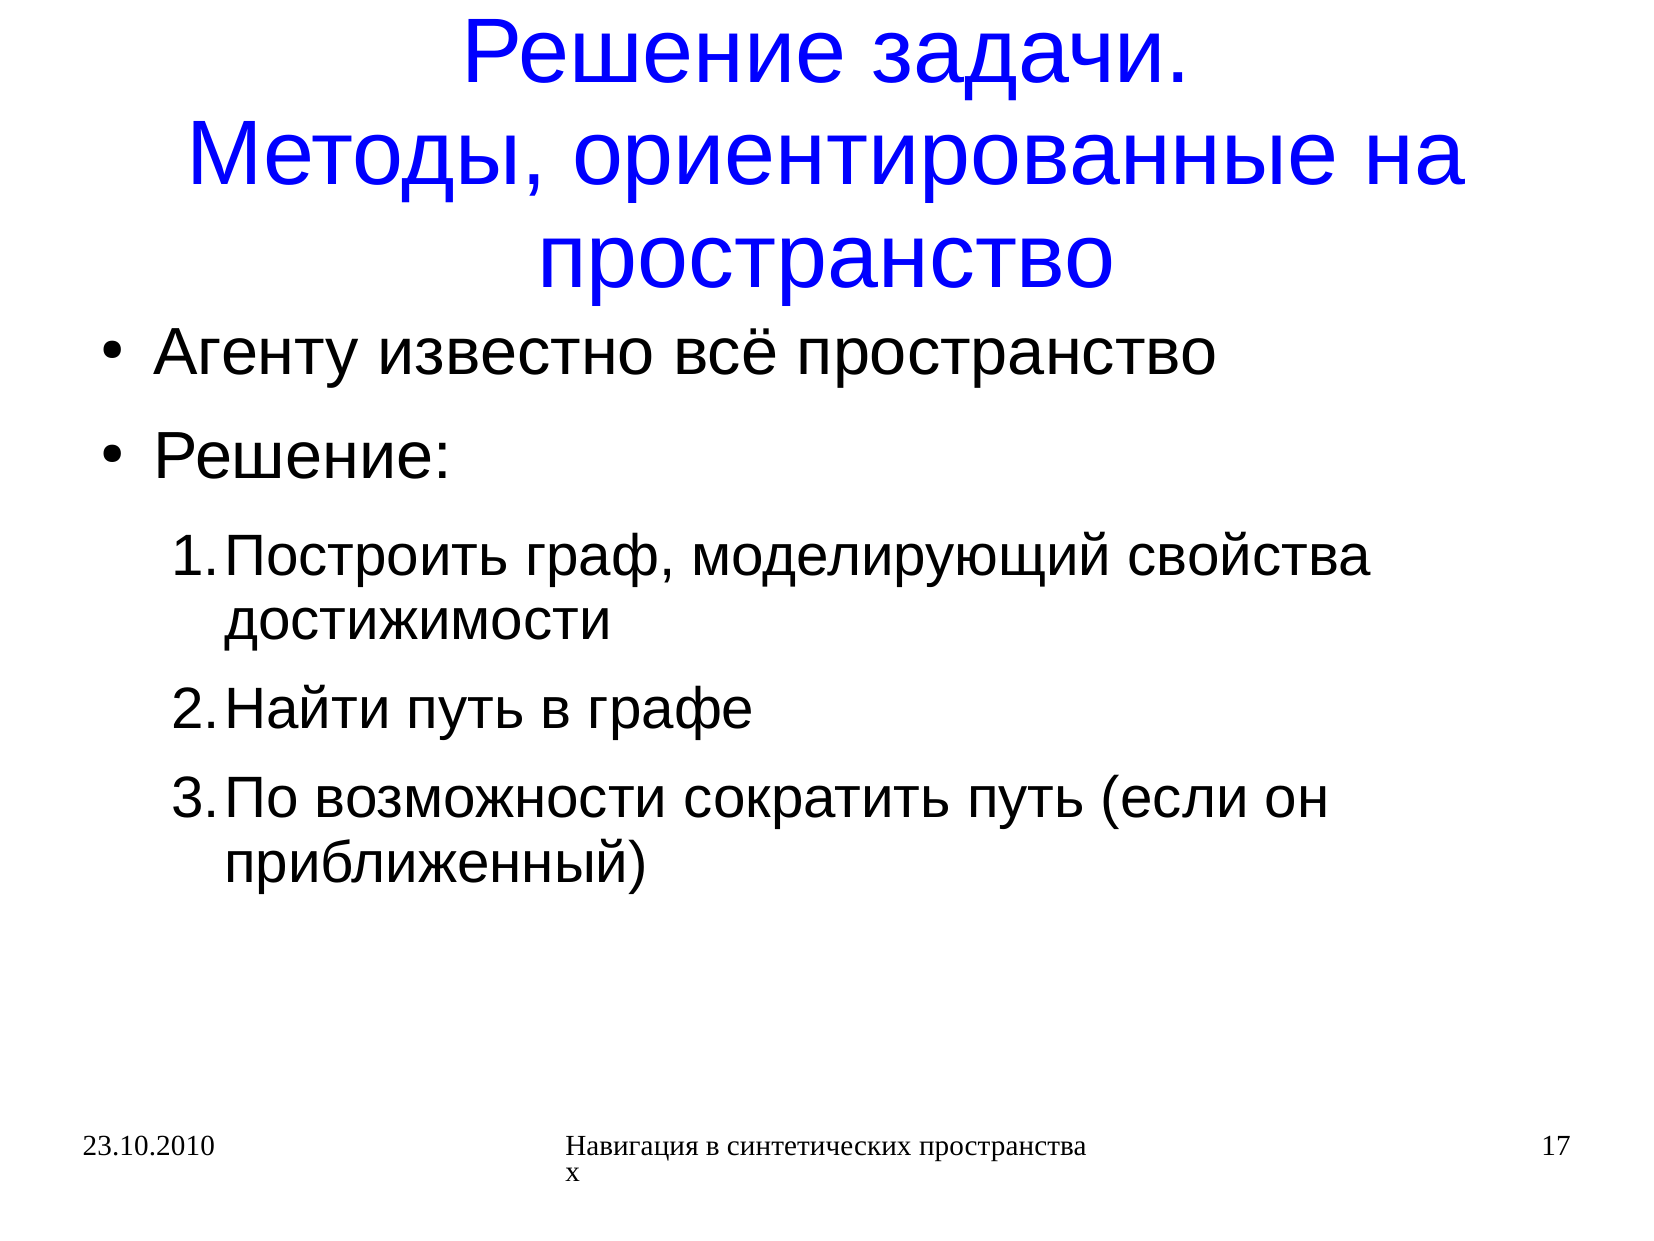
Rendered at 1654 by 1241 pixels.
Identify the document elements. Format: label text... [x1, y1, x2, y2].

list Агенту известно всё пространство Решение: Построить граф, моделирующий свойства достижимости Найти путь в графе По возможности сократить путь (если он приближенный) [82, 313, 1571, 1133]
title Решение задачи. Методы, ориентированные на пространство [82, 0, 1571, 307]
